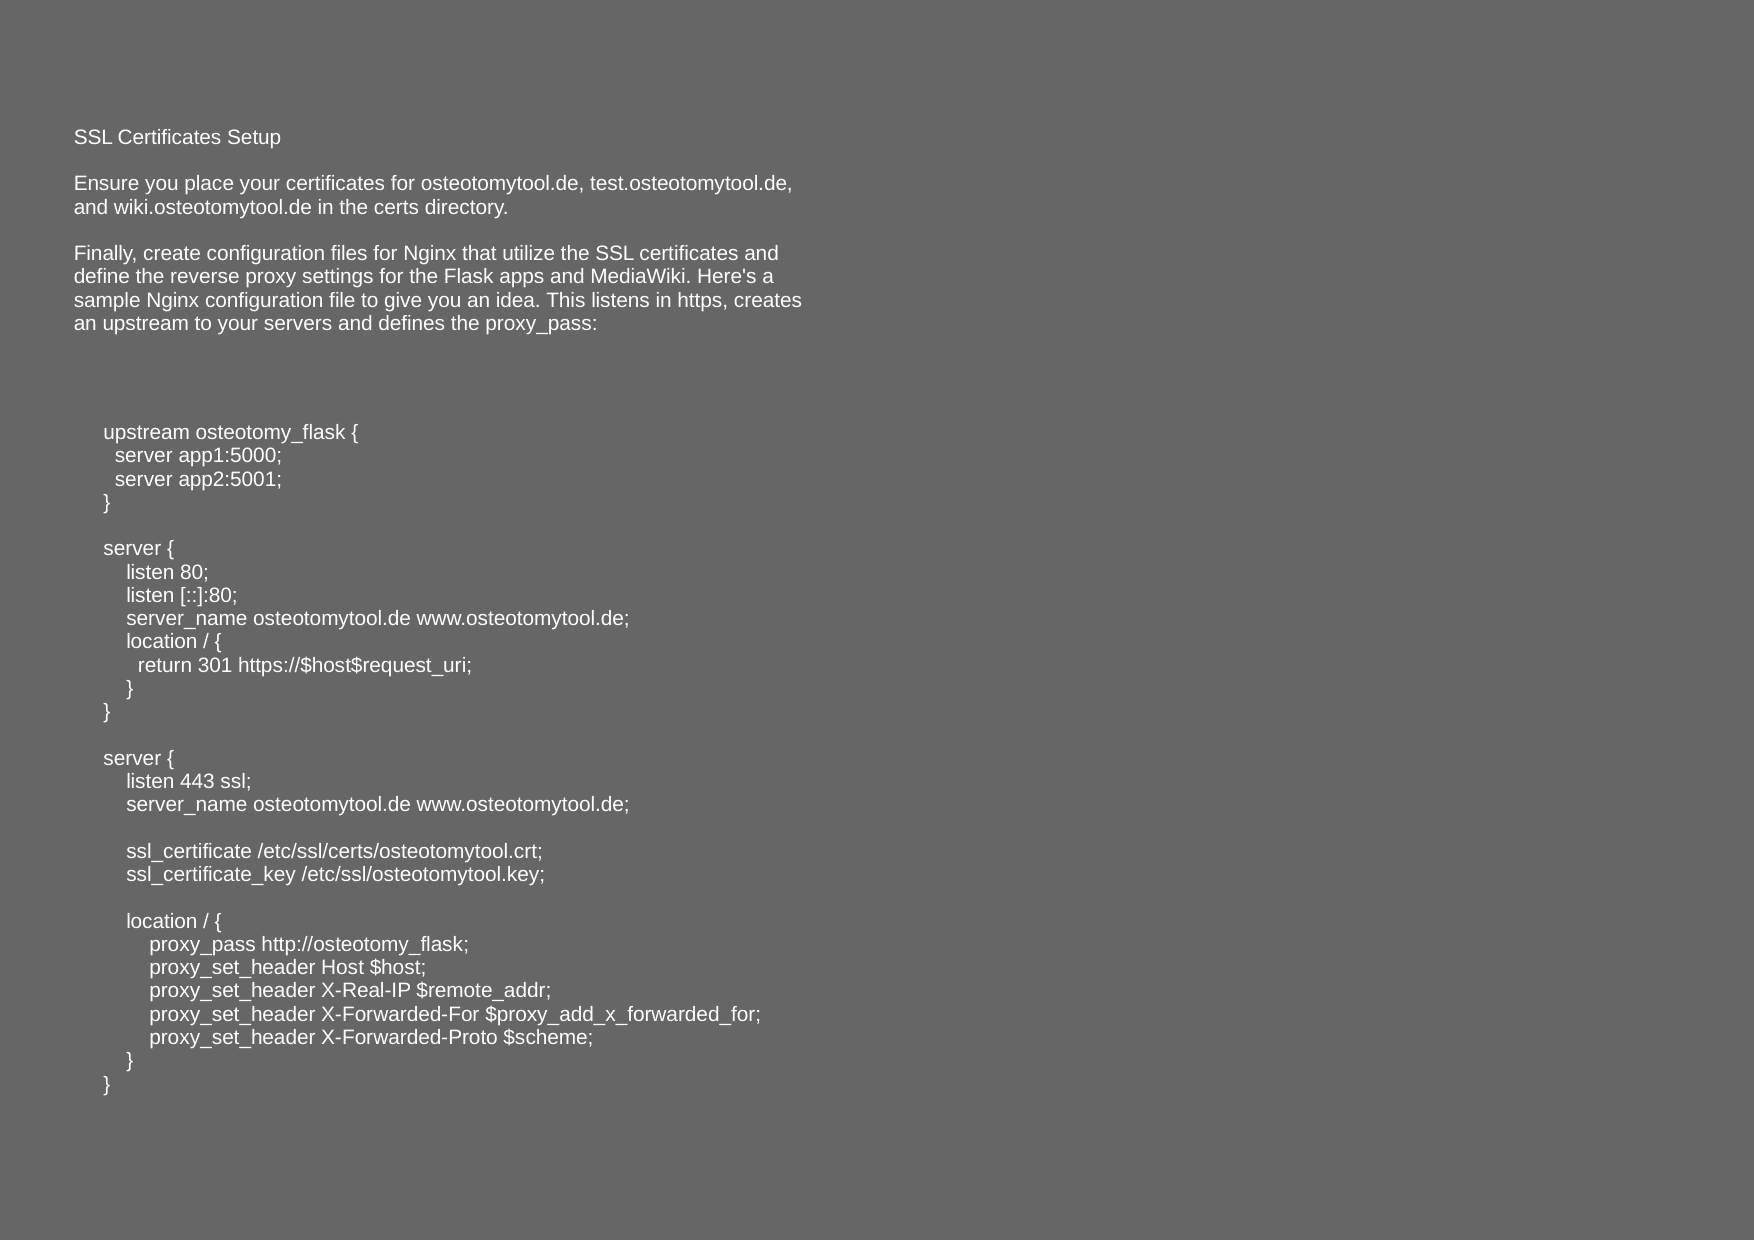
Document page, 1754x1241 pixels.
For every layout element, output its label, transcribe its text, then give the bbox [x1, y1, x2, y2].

text_box SSL Certificates Setup Ensure you place your certificates for osteotomytool.de, test.osteotomytool.de, and wiki.osteotomytool.de in the certs directory. Finally, create configuration files for Nginx that utilize the SSL certificates and define the reverse proxy settings for the Flask apps and MediaWiki. Here's a sample Nginx configuration file to give you an idea. This listens in https, creates an upstream to your servers and defines the proxy_pass: [59, 118, 827, 385]
text_box upstream osteotomy_flask { server app1:5000; server app2:5001; } server { listen 80; listen [::]:80; server_name osteotomytool.de www.osteotomytool.de; location / { return 301 https://$host$request_uri; } } server { listen 443 ssl; server_name osteotomytool.de www.osteotomytool.de; ssl_certificate /etc/ssl/certs/osteotomytool.crt; ssl_certificate_key /etc/ssl/osteotomytool.key; location / { proxy_pass http://osteotomy_flask; proxy_set_header Host $host; proxy_set_header X-Real-IP $remote_addr; proxy_set_header X-Forwarded-For $proxy_add_x_forwarded_for; proxy_set_header X-Forwarded-Proto $scheme; } } [88, 413, 838, 1160]
